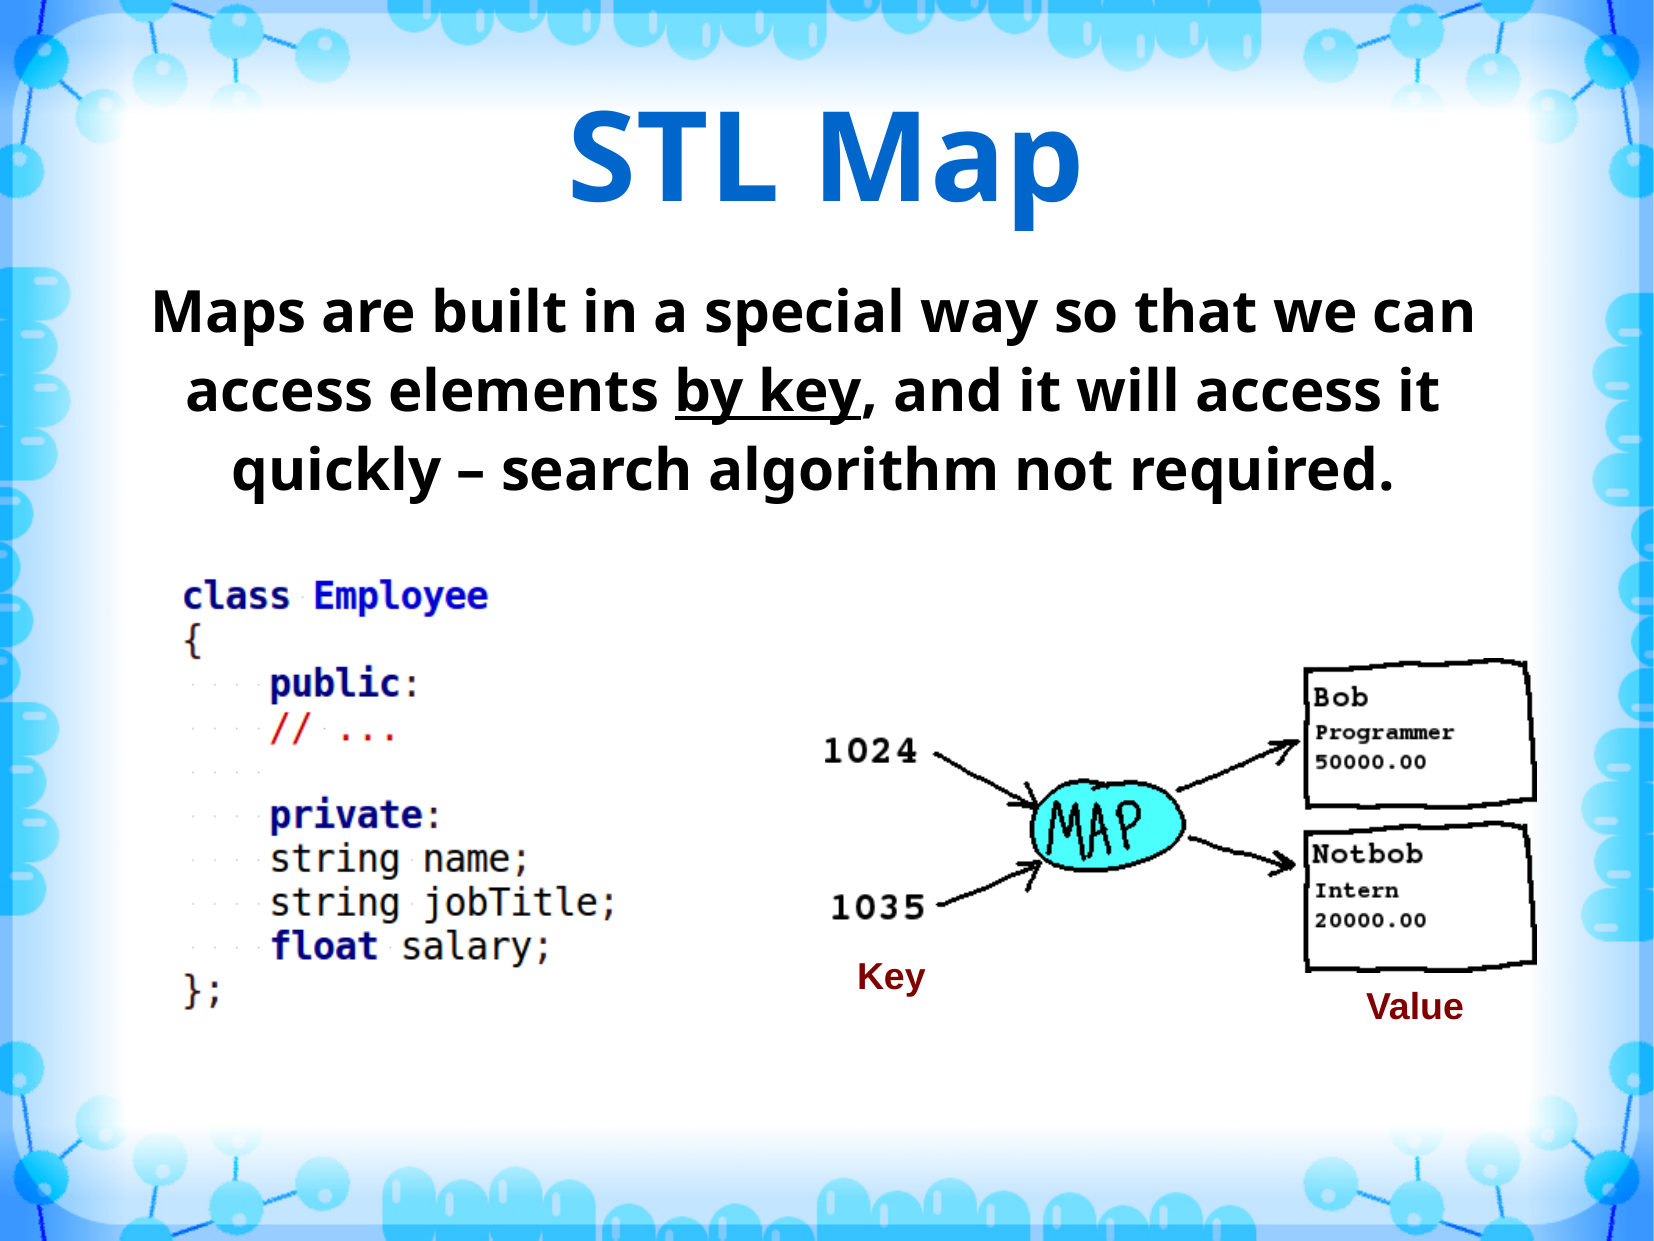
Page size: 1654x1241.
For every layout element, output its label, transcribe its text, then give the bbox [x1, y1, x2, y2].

title STL Map [82, 49, 1571, 257]
picture [0, 0, 1654, 1241]
text_box Key [778, 948, 1005, 1006]
text_box Value [1301, 978, 1529, 1036]
text_box Maps are built in a special way so that we can access elements by key, and it will access it quickly – search algorithm not required. [135, 270, 1492, 718]
